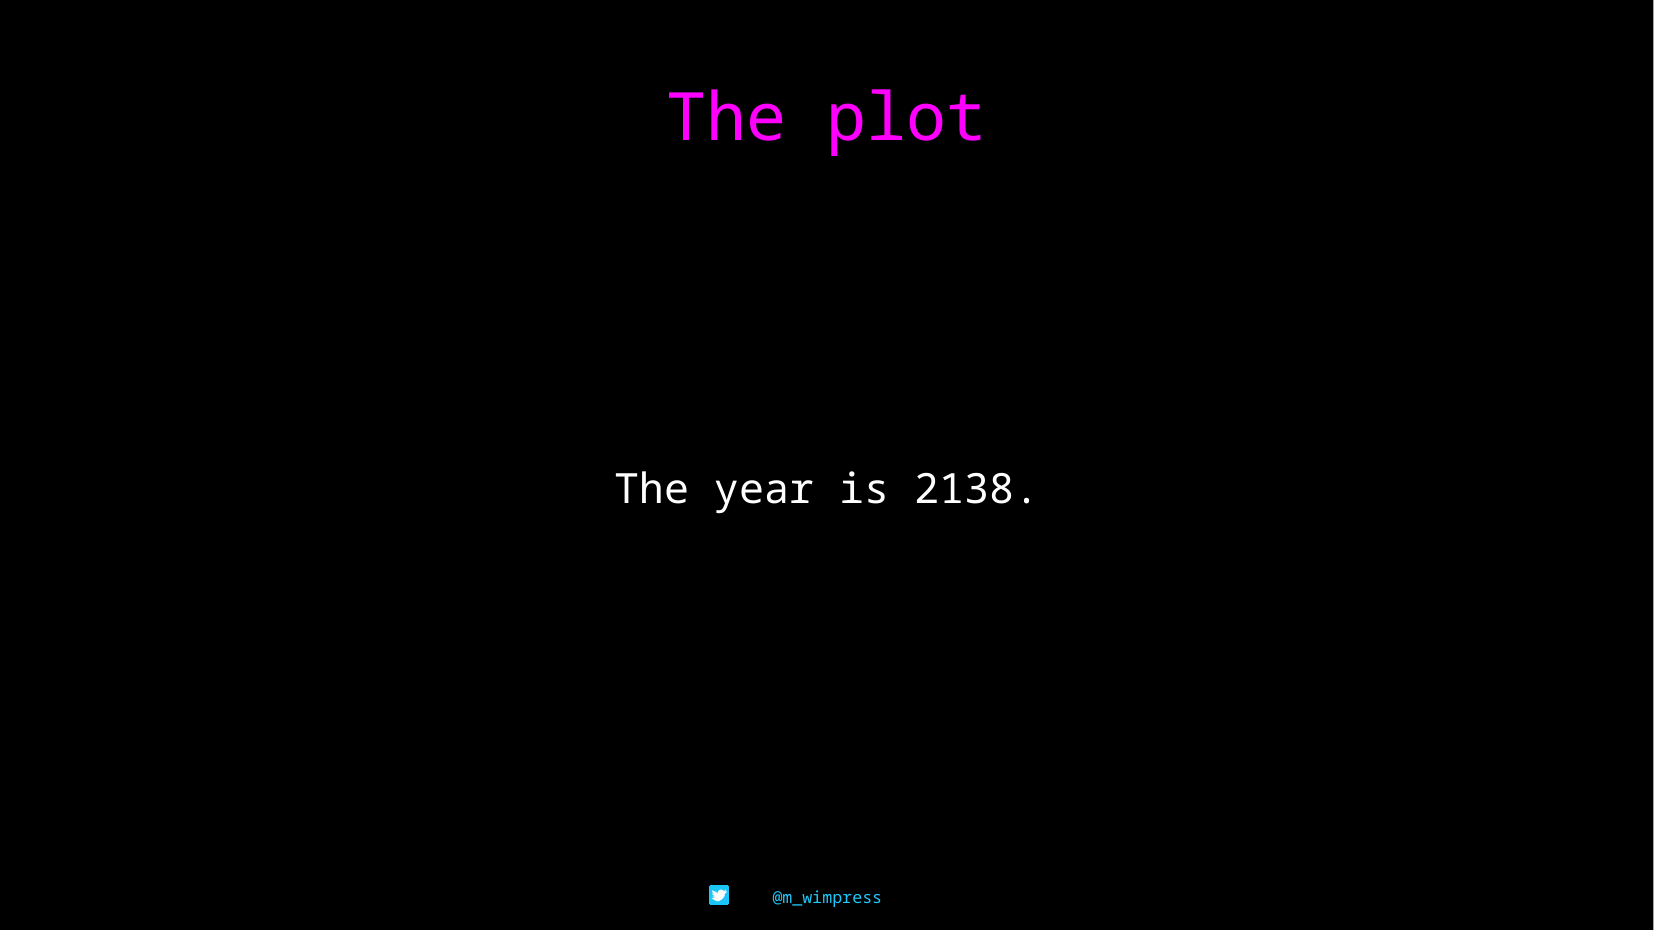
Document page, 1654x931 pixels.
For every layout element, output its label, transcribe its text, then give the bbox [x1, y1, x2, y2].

picture [709, 885, 729, 905]
text_box [82, 217, 1571, 758]
title The plot [82, 37, 1571, 193]
